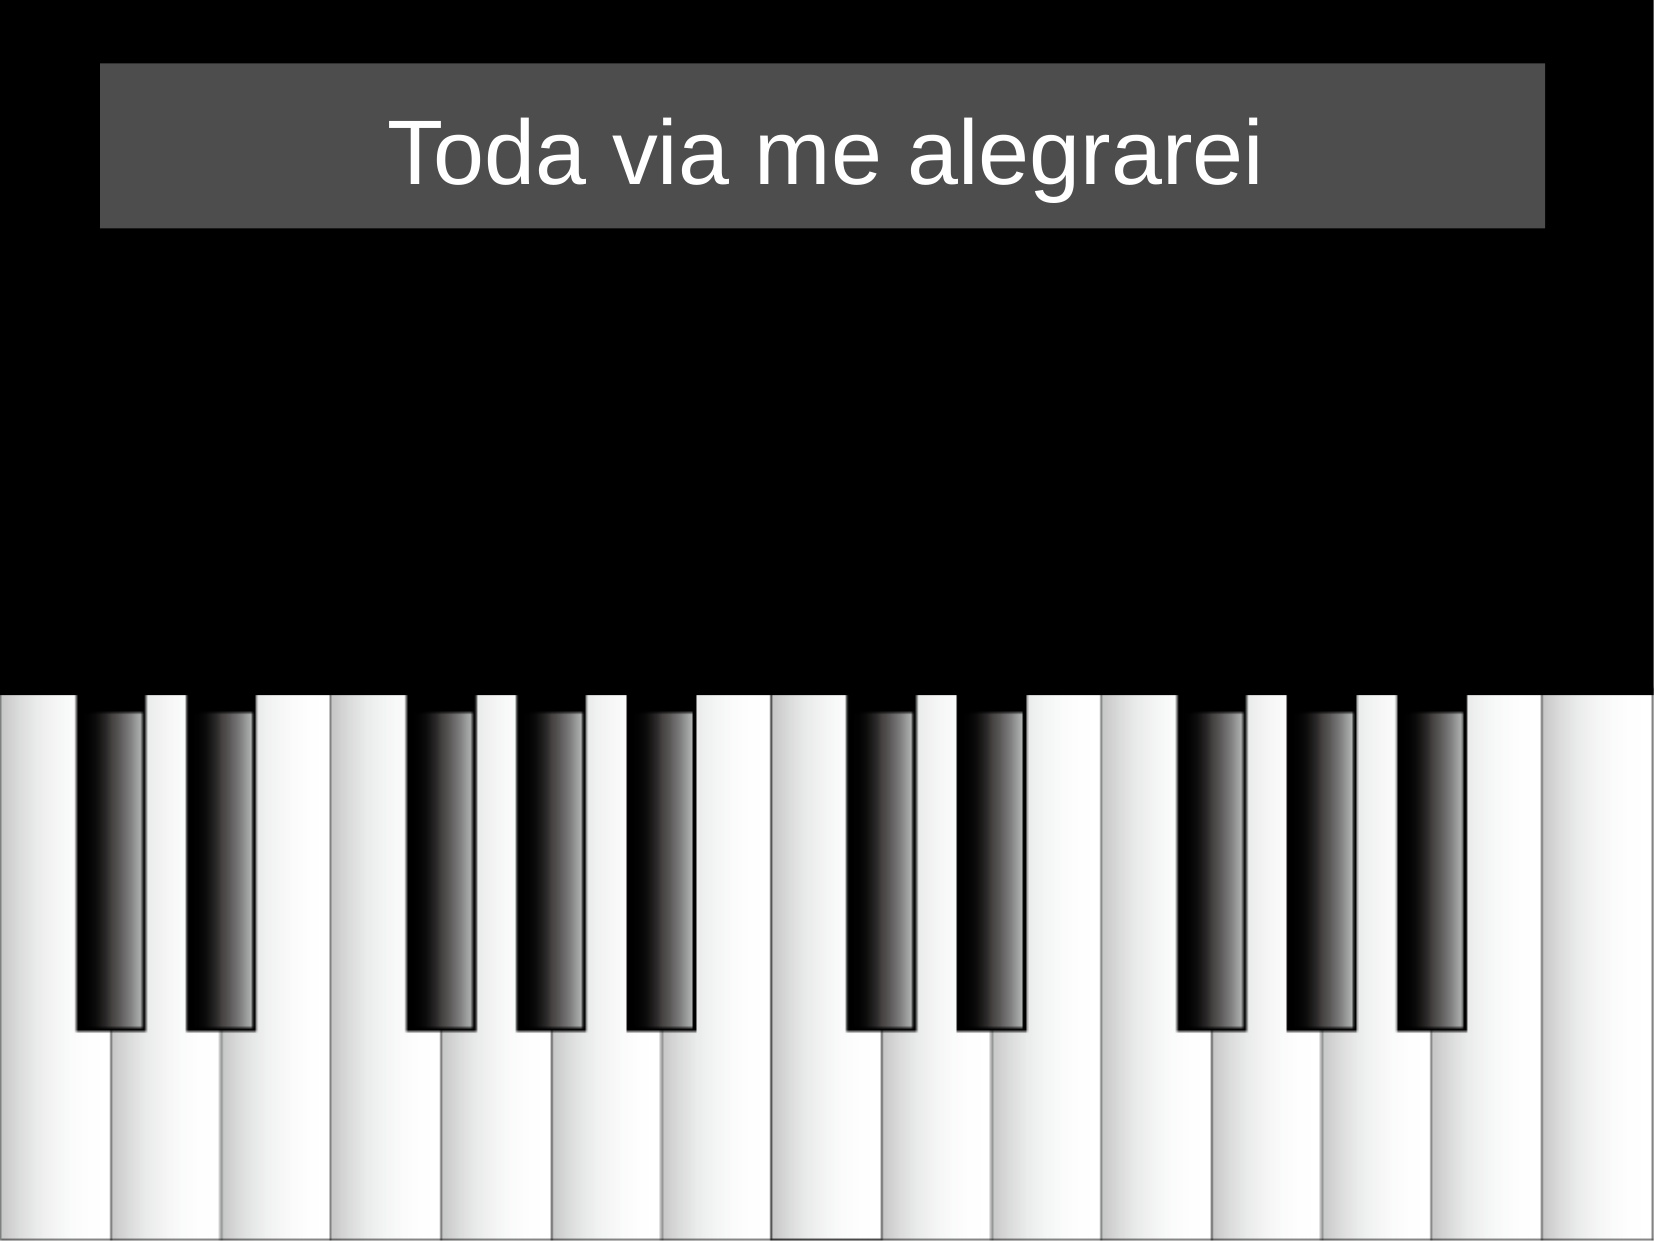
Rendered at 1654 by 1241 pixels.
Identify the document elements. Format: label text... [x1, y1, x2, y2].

picture [0, 696, 1654, 1241]
title Toda via me alegrarei [82, 49, 1571, 257]
